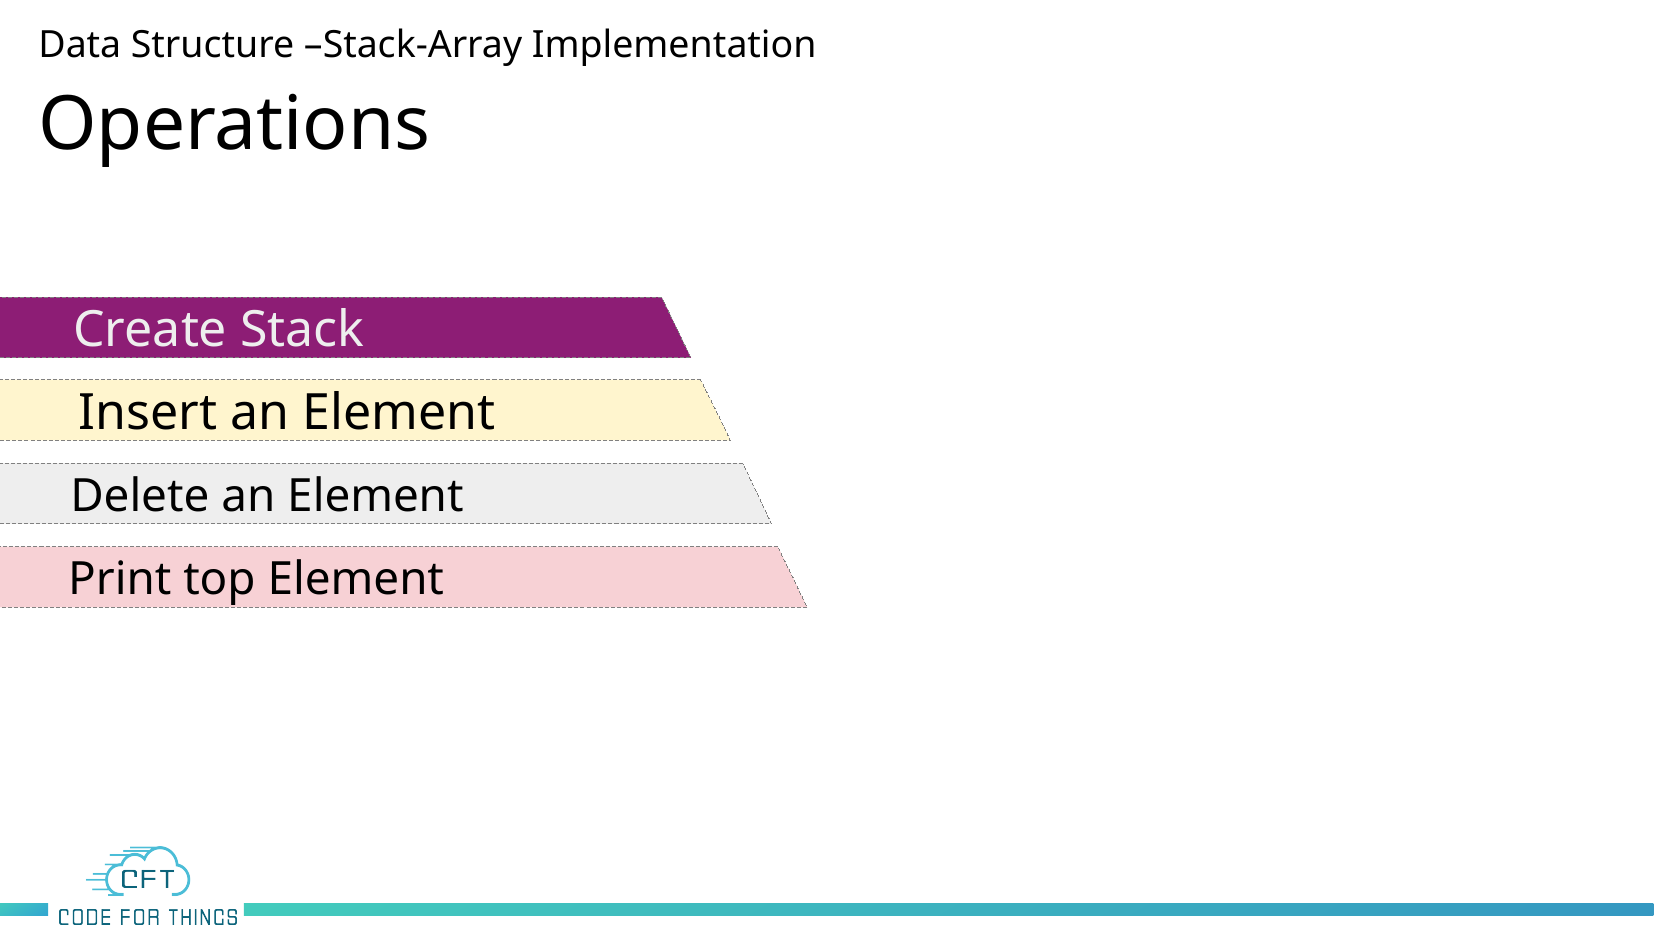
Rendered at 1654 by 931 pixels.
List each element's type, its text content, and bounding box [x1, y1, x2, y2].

title Data Structure –Stack-Array Implementation Operations [38, 17, 1190, 172]
picture [59, 846, 237, 925]
text_box Insert an Element [0, 379, 731, 441]
text_box Print top Element [0, 546, 808, 608]
text_box Create Stack [0, 297, 692, 358]
text_box Delete an Element [0, 463, 772, 524]
